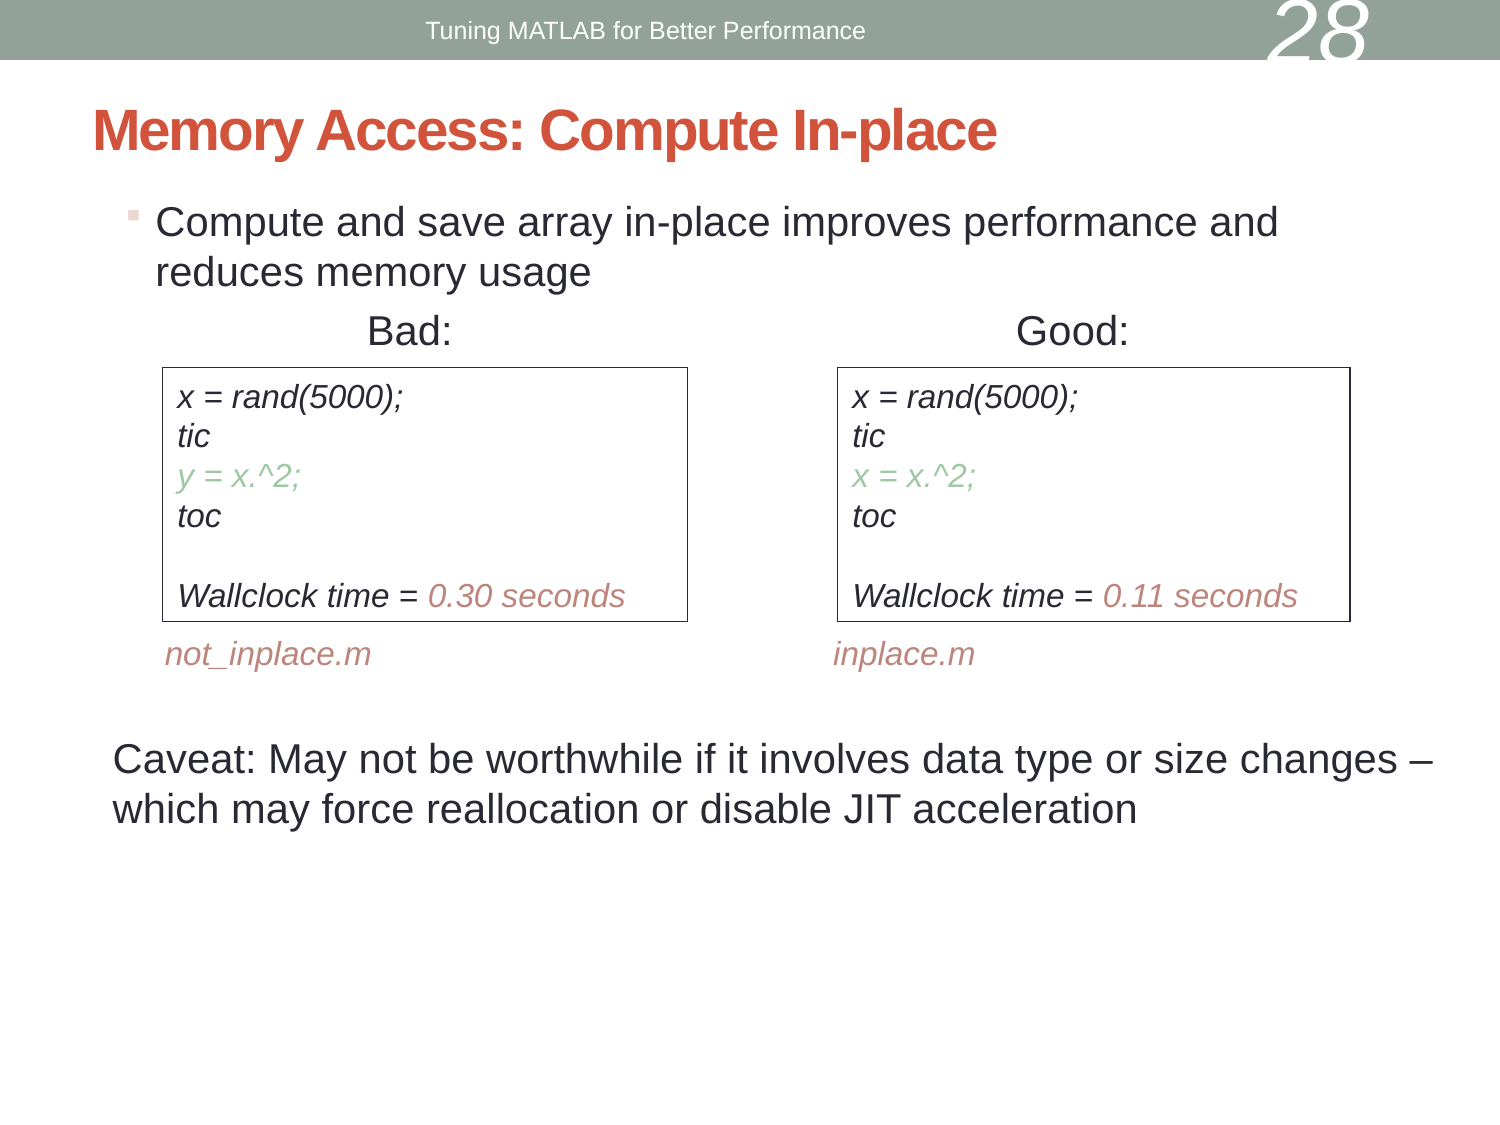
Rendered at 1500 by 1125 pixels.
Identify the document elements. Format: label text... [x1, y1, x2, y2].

text_box Compute and save array in-place improves performance and reduces memory usage Bad: Good: [110, 187, 1348, 348]
text_box not_inplace.m inplace.m [150, 624, 1094, 680]
footer Tuning MATLAB for Better Performance [410, 3, 1086, 57]
list [75, 197, 1425, 998]
text_box x = rand(5000); tic x = x.^2; toc Wallclock time = 0.11 seconds [837, 367, 1350, 622]
text_box x = rand(5000); tic y = x.^2; toc Wallclock time = 0.30 seconds [162, 367, 688, 622]
text_box Caveat: May not be worthwhile if it involves data type or size changes – which may force reallocation or disable JIT acceleration [97, 724, 1465, 840]
title Memory Access: Compute In-place [77, 66, 1357, 188]
slide_number <number> [1252, 0, 1428, 54]
